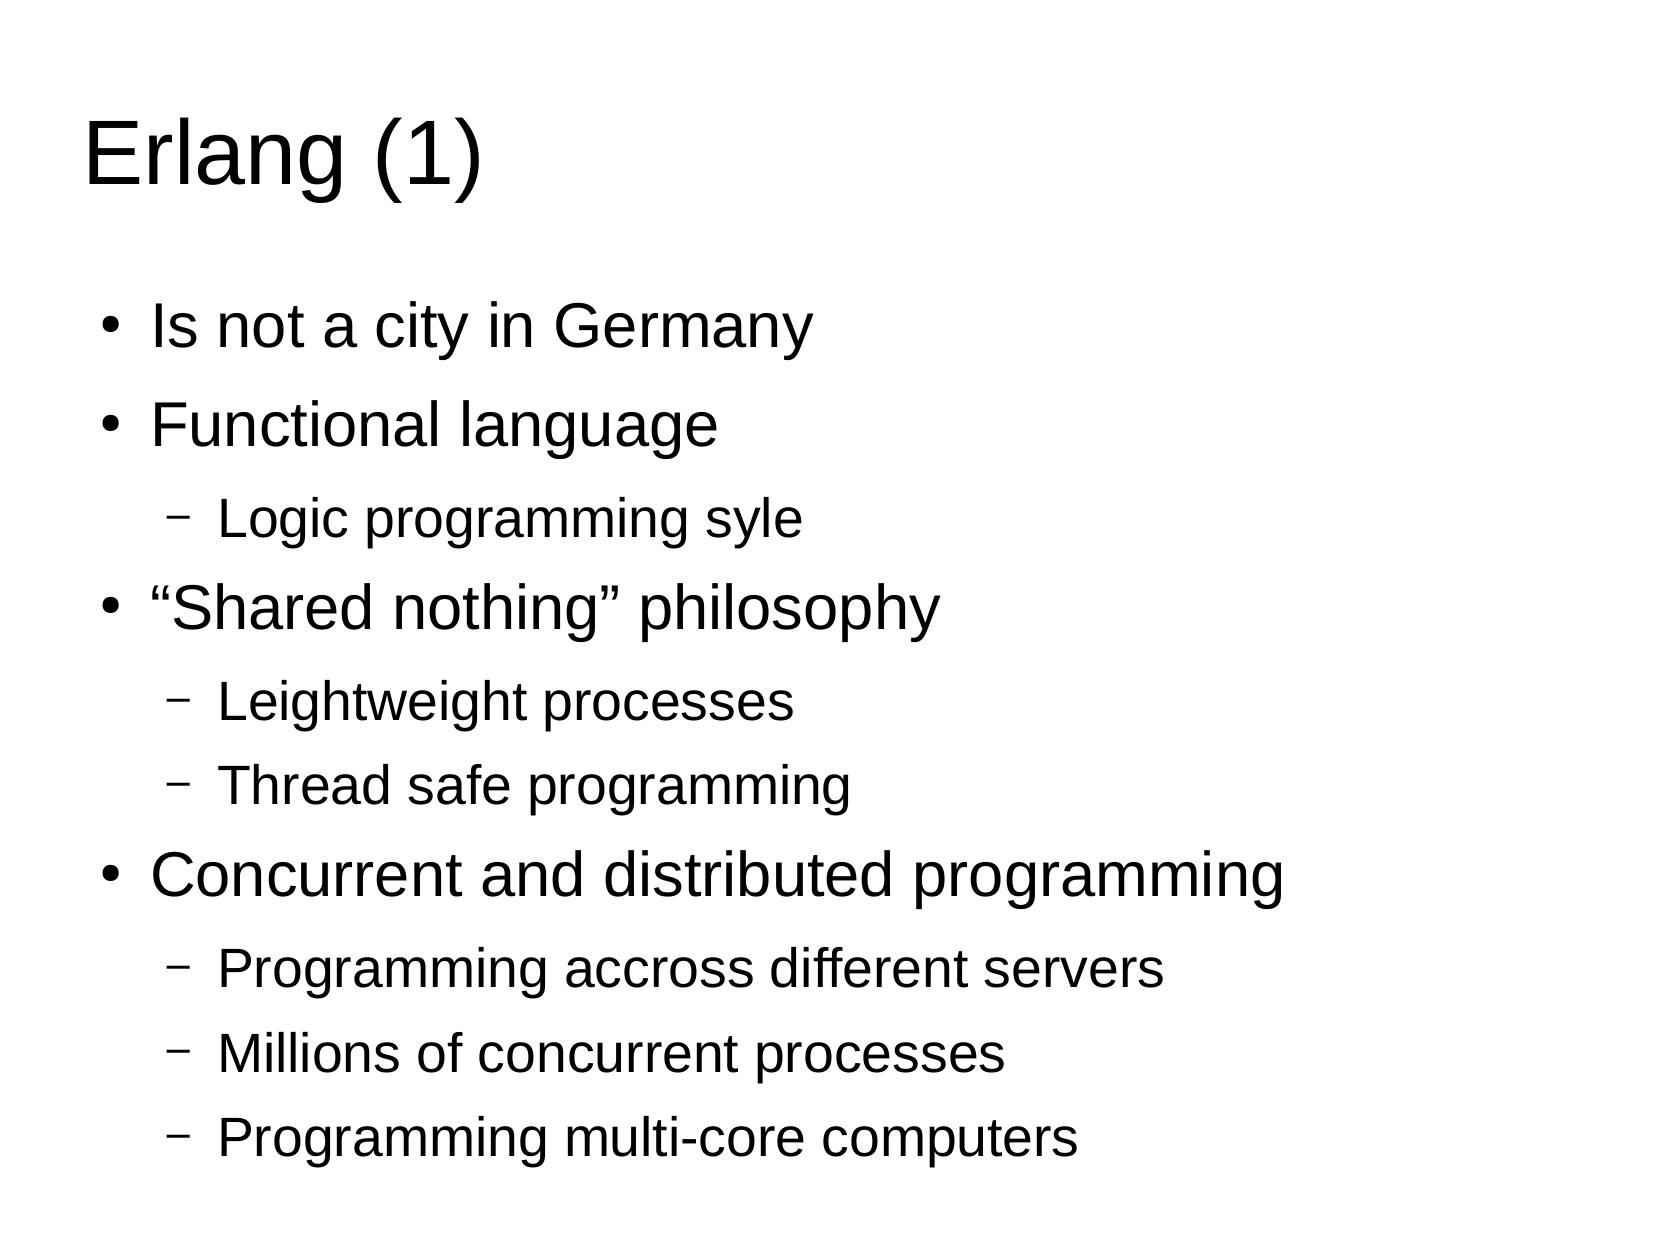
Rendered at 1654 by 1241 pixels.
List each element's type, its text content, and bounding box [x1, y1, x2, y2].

list Is not a city in Germany Functional language Logic programming syle “Shared nothing” philosophy Leightweight processes Thread safe programming Concurrent and distributed programming Programming accross different servers Millions of concurrent processes Programming multi-core computers [82, 290, 1571, 1177]
title Erlang (1) [82, 49, 1571, 257]
